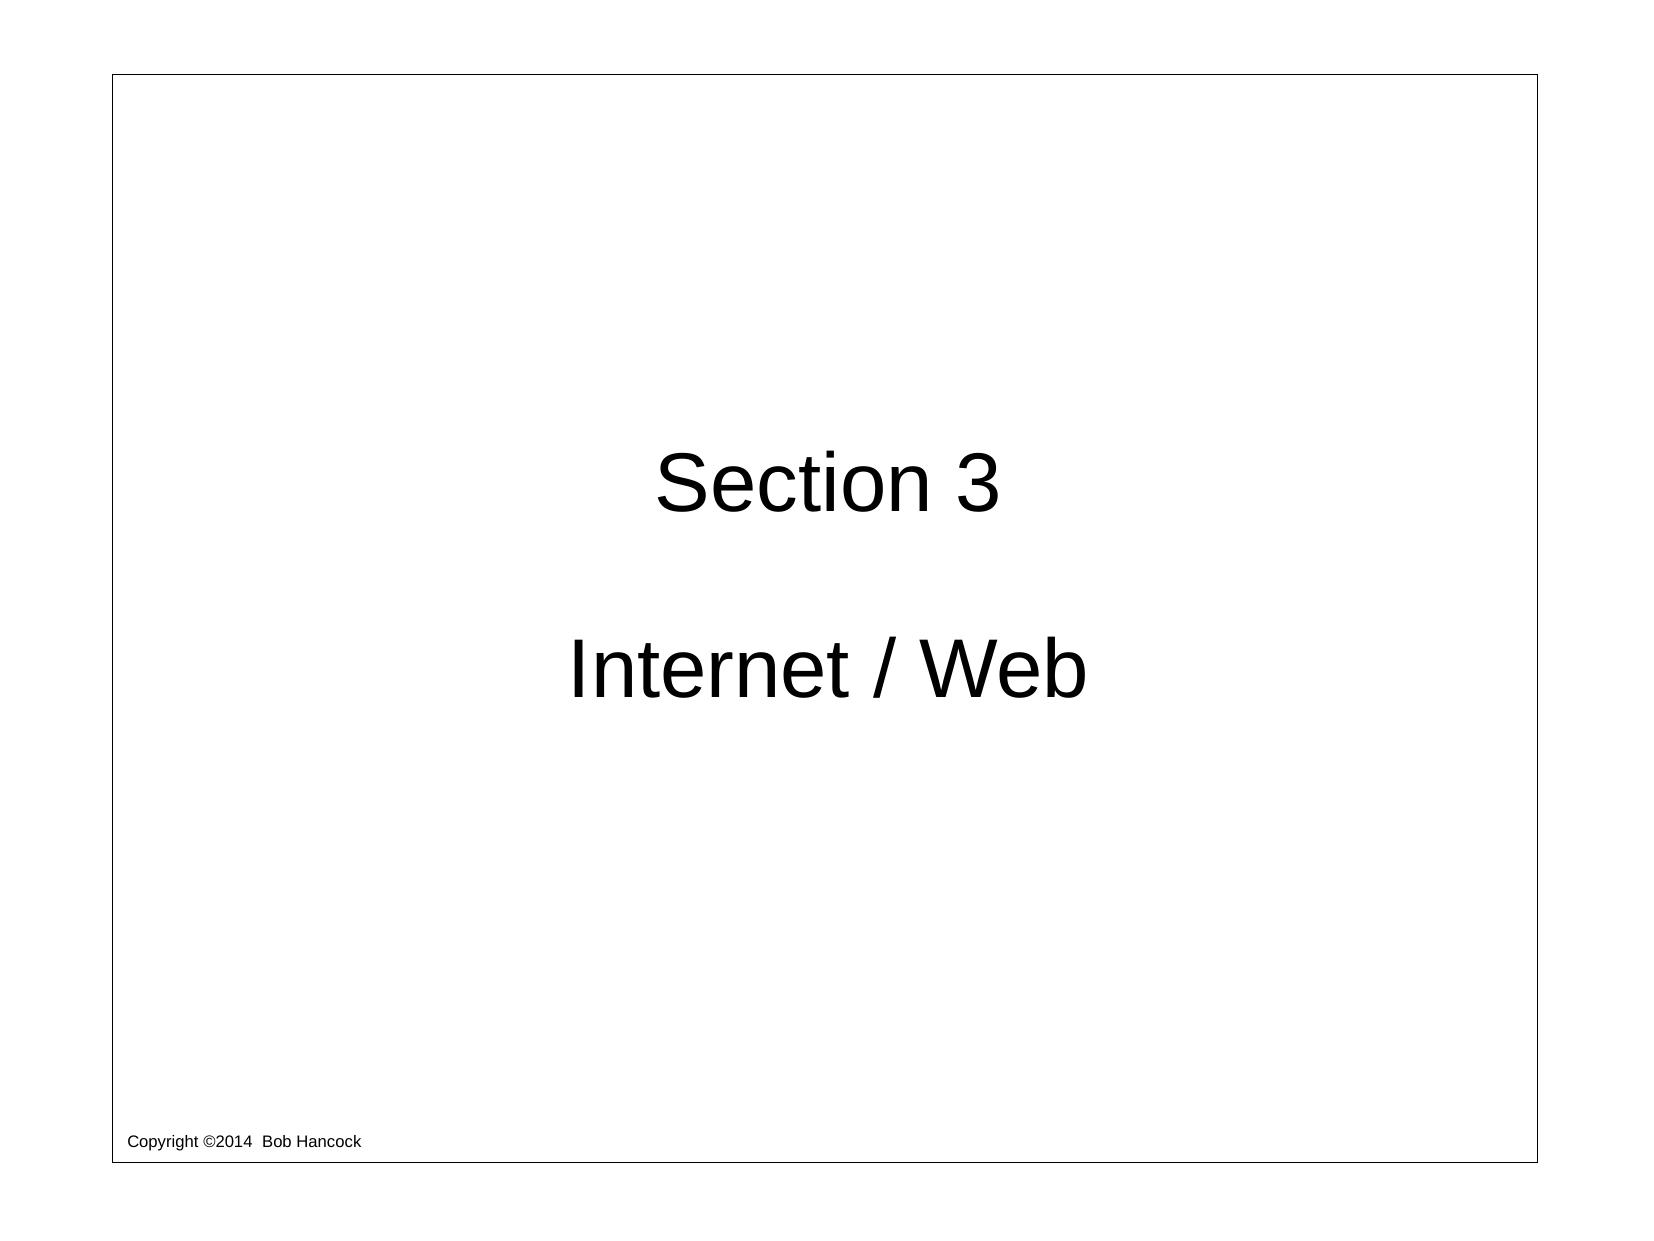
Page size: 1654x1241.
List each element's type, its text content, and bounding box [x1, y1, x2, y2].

subtitle Section 3 Internet / Web [251, 164, 1407, 1099]
text_box Copyright ©2014 Bob Hancock [112, 1125, 377, 1159]
